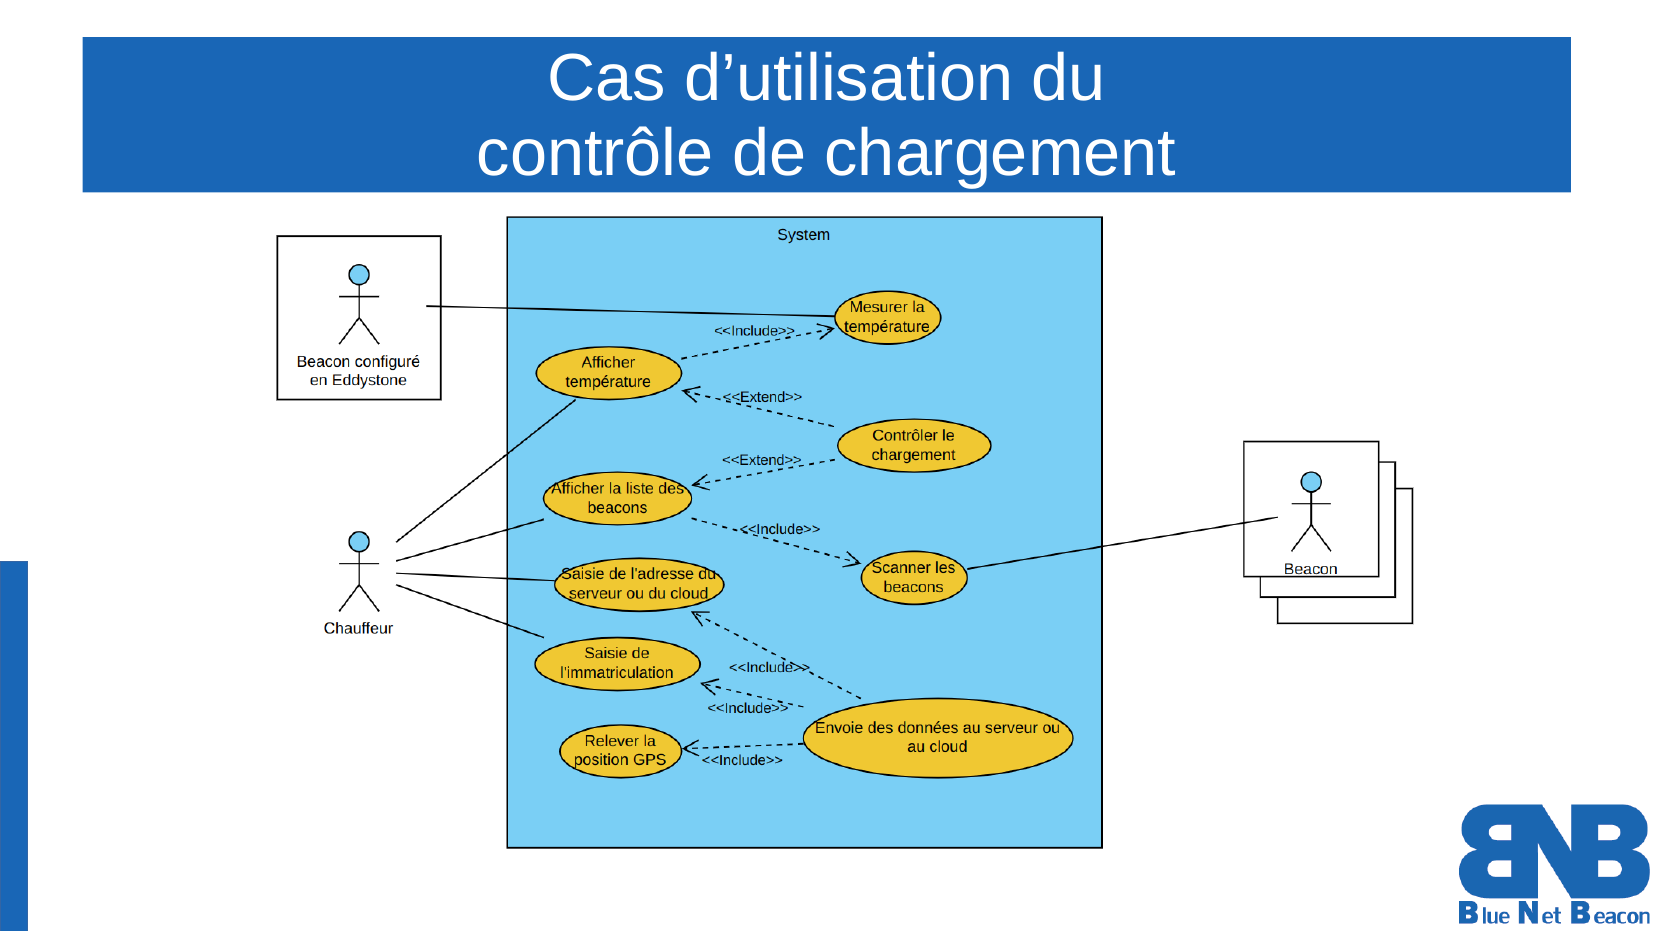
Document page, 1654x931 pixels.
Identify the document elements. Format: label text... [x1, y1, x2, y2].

title Cas d’utilisation du contrôle de chargement [82, 37, 1571, 193]
picture [265, 210, 1418, 857]
text_box [0, 561, 28, 931]
picture [1459, 797, 1650, 930]
